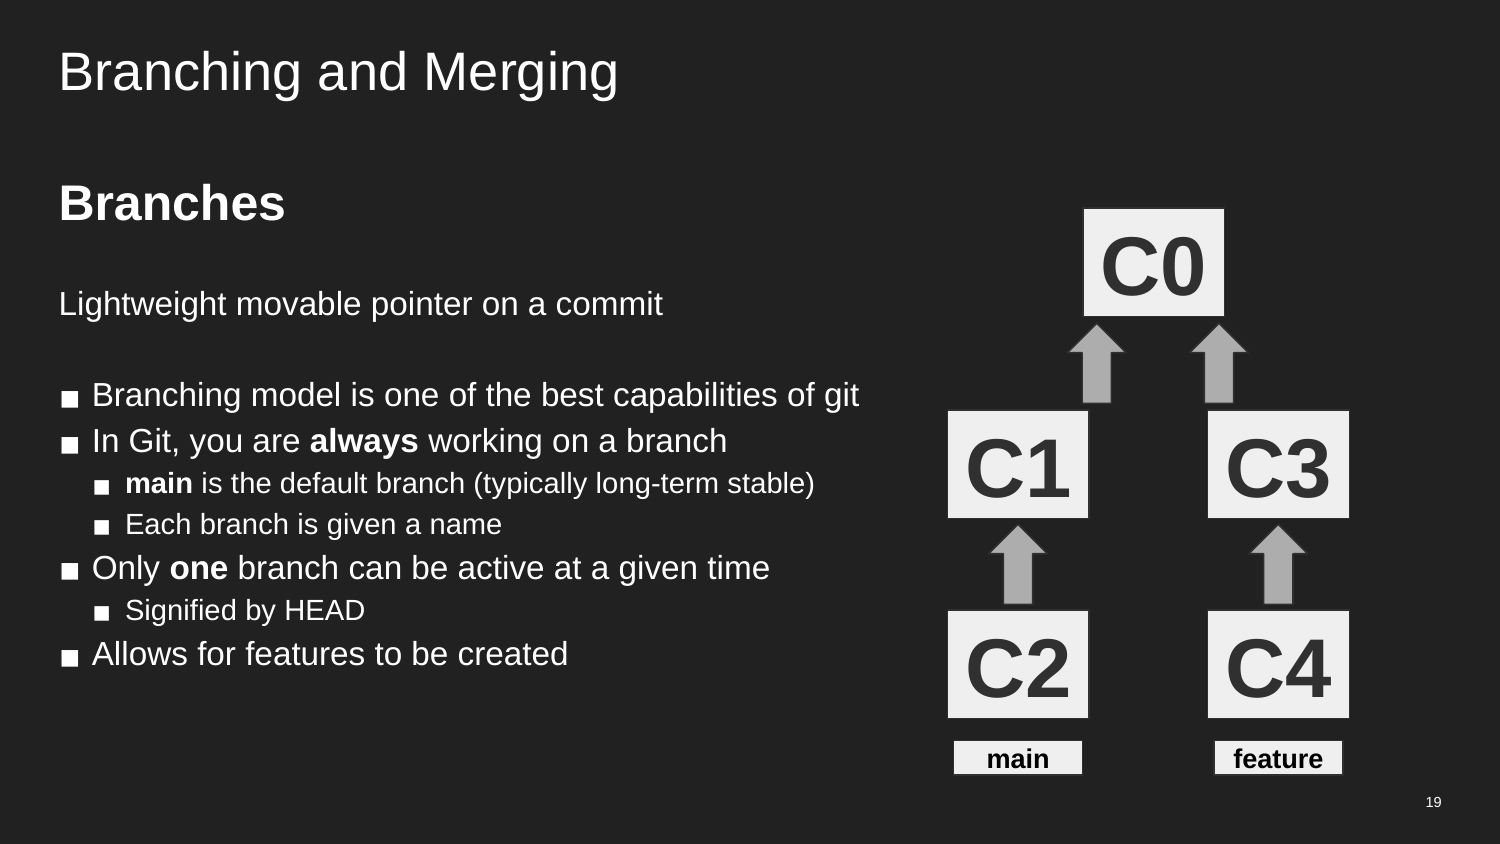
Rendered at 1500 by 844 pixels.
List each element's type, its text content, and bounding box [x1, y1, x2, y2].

text_box C3 [1207, 410, 1350, 519]
list Branches Lightweight movable pointer on a commit Branching model is one of the best capabilities of git In Git, you are always working on a branch main is the default branch (typically long-term stable) Each branch is given a name Only one branch can be active at a given time Signified by HEAD Allows for features to be created [58, 161, 1442, 754]
title Branching and Merging [58, 36, 1442, 130]
text_box C0 [1082, 207, 1225, 317]
text_box main [953, 740, 1083, 775]
text_box C1 [947, 410, 1090, 519]
text_box [988, 524, 1048, 605]
text_box [1067, 323, 1127, 404]
text_box [1189, 323, 1249, 404]
text_box C2 [947, 610, 1090, 719]
text_box C4 [1207, 610, 1350, 719]
slide_number 1 [1392, 793, 1442, 815]
text_box [1248, 524, 1308, 605]
text_box feature [1213, 740, 1343, 775]
